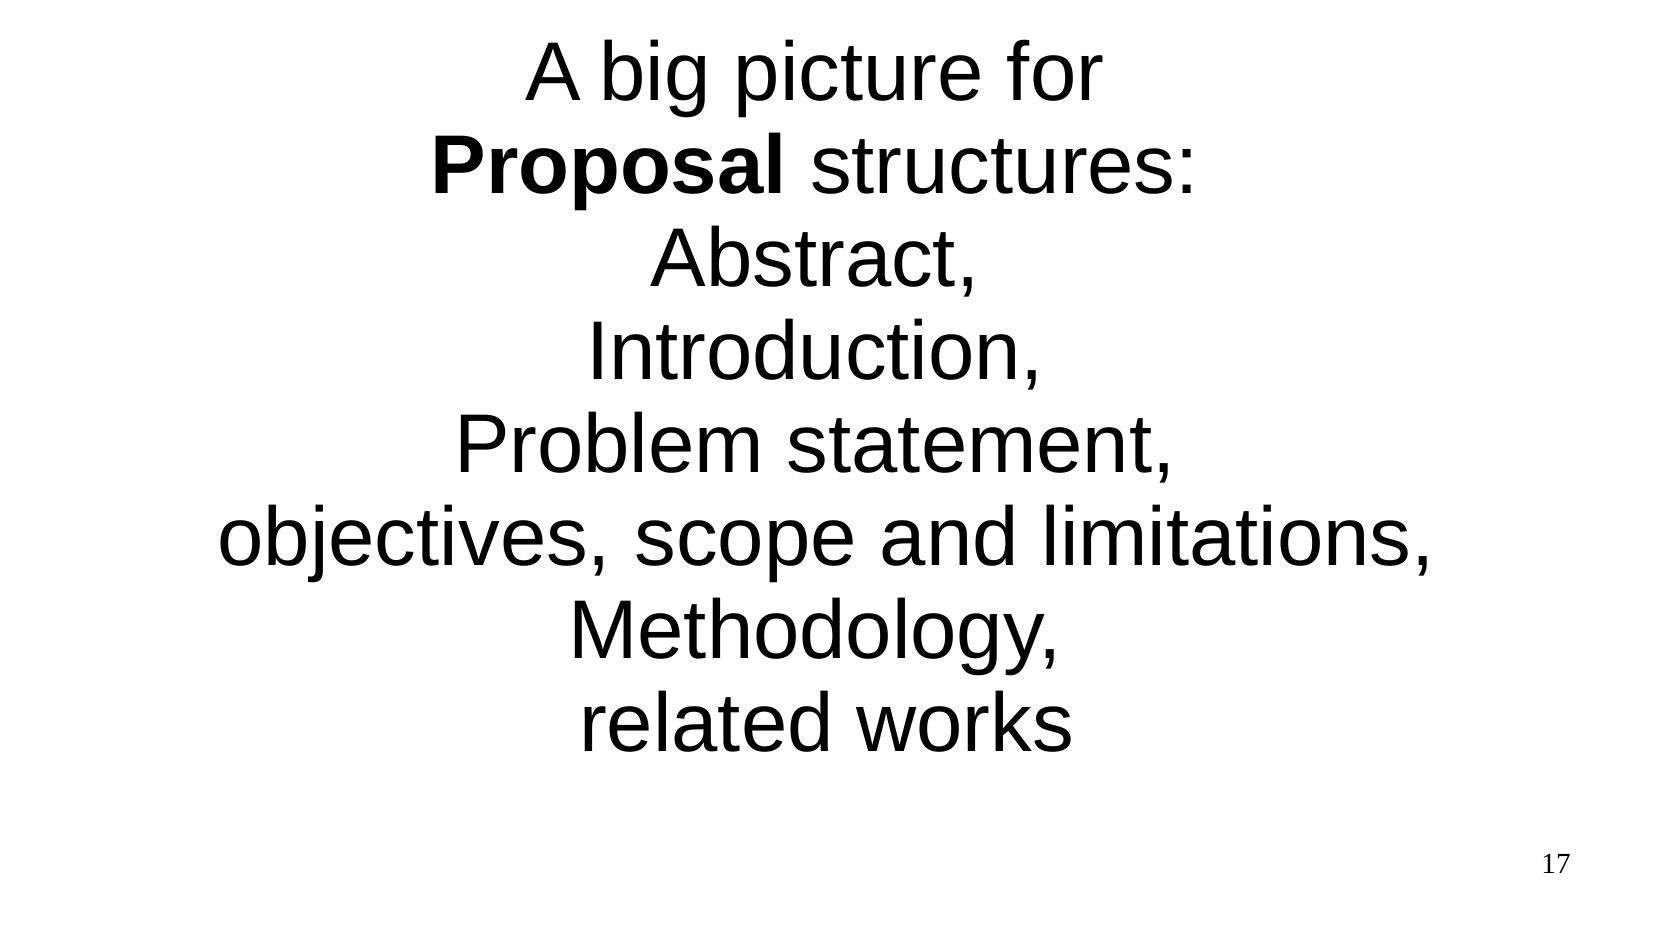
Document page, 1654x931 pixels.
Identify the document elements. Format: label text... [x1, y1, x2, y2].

text_box A big picture for Proposal structures: Abstract, Introduction, Problem statement, objectives, scope and limitations, Methodology, related works [82, 24, 1571, 770]
